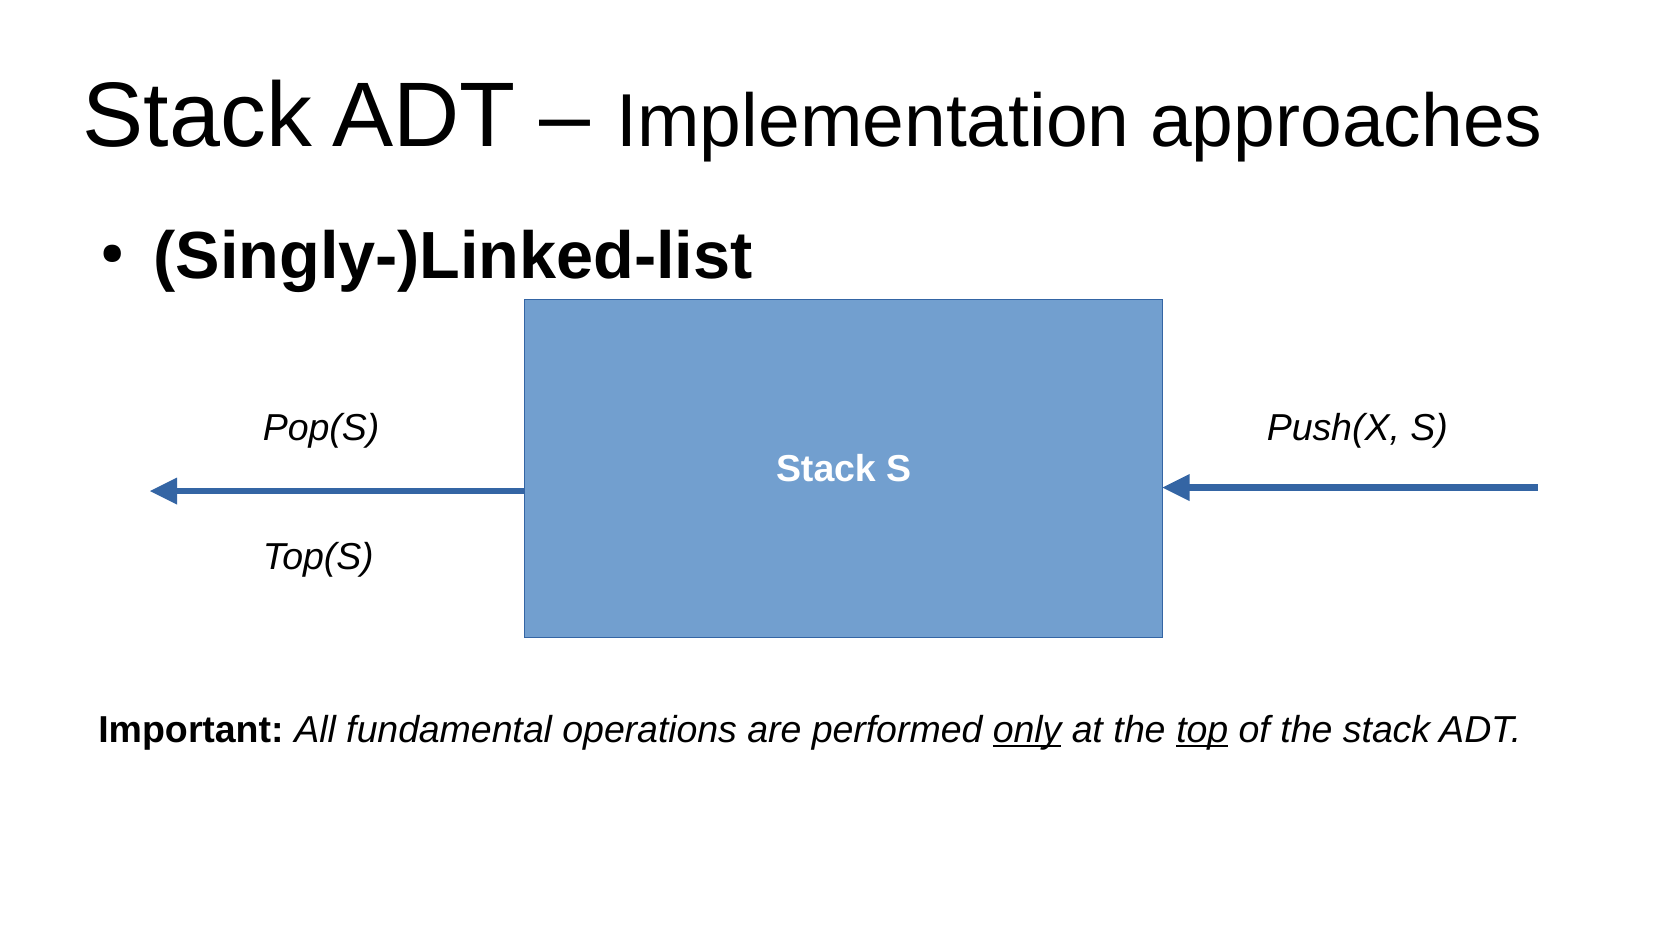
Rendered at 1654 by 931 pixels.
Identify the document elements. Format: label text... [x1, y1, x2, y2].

text_box Push(X, S) [1252, 398, 1463, 456]
text_box Stack S [524, 299, 1163, 638]
list (Singly-)Linked-list [82, 217, 1571, 758]
text_box Top(S) [248, 528, 389, 586]
text_box Pop(S) [248, 398, 395, 456]
title Stack ADT – Implementation approaches [82, 37, 1571, 193]
text_box Important: All fundamental operations are performed only at the top of the stack ADT. [83, 701, 1538, 759]
